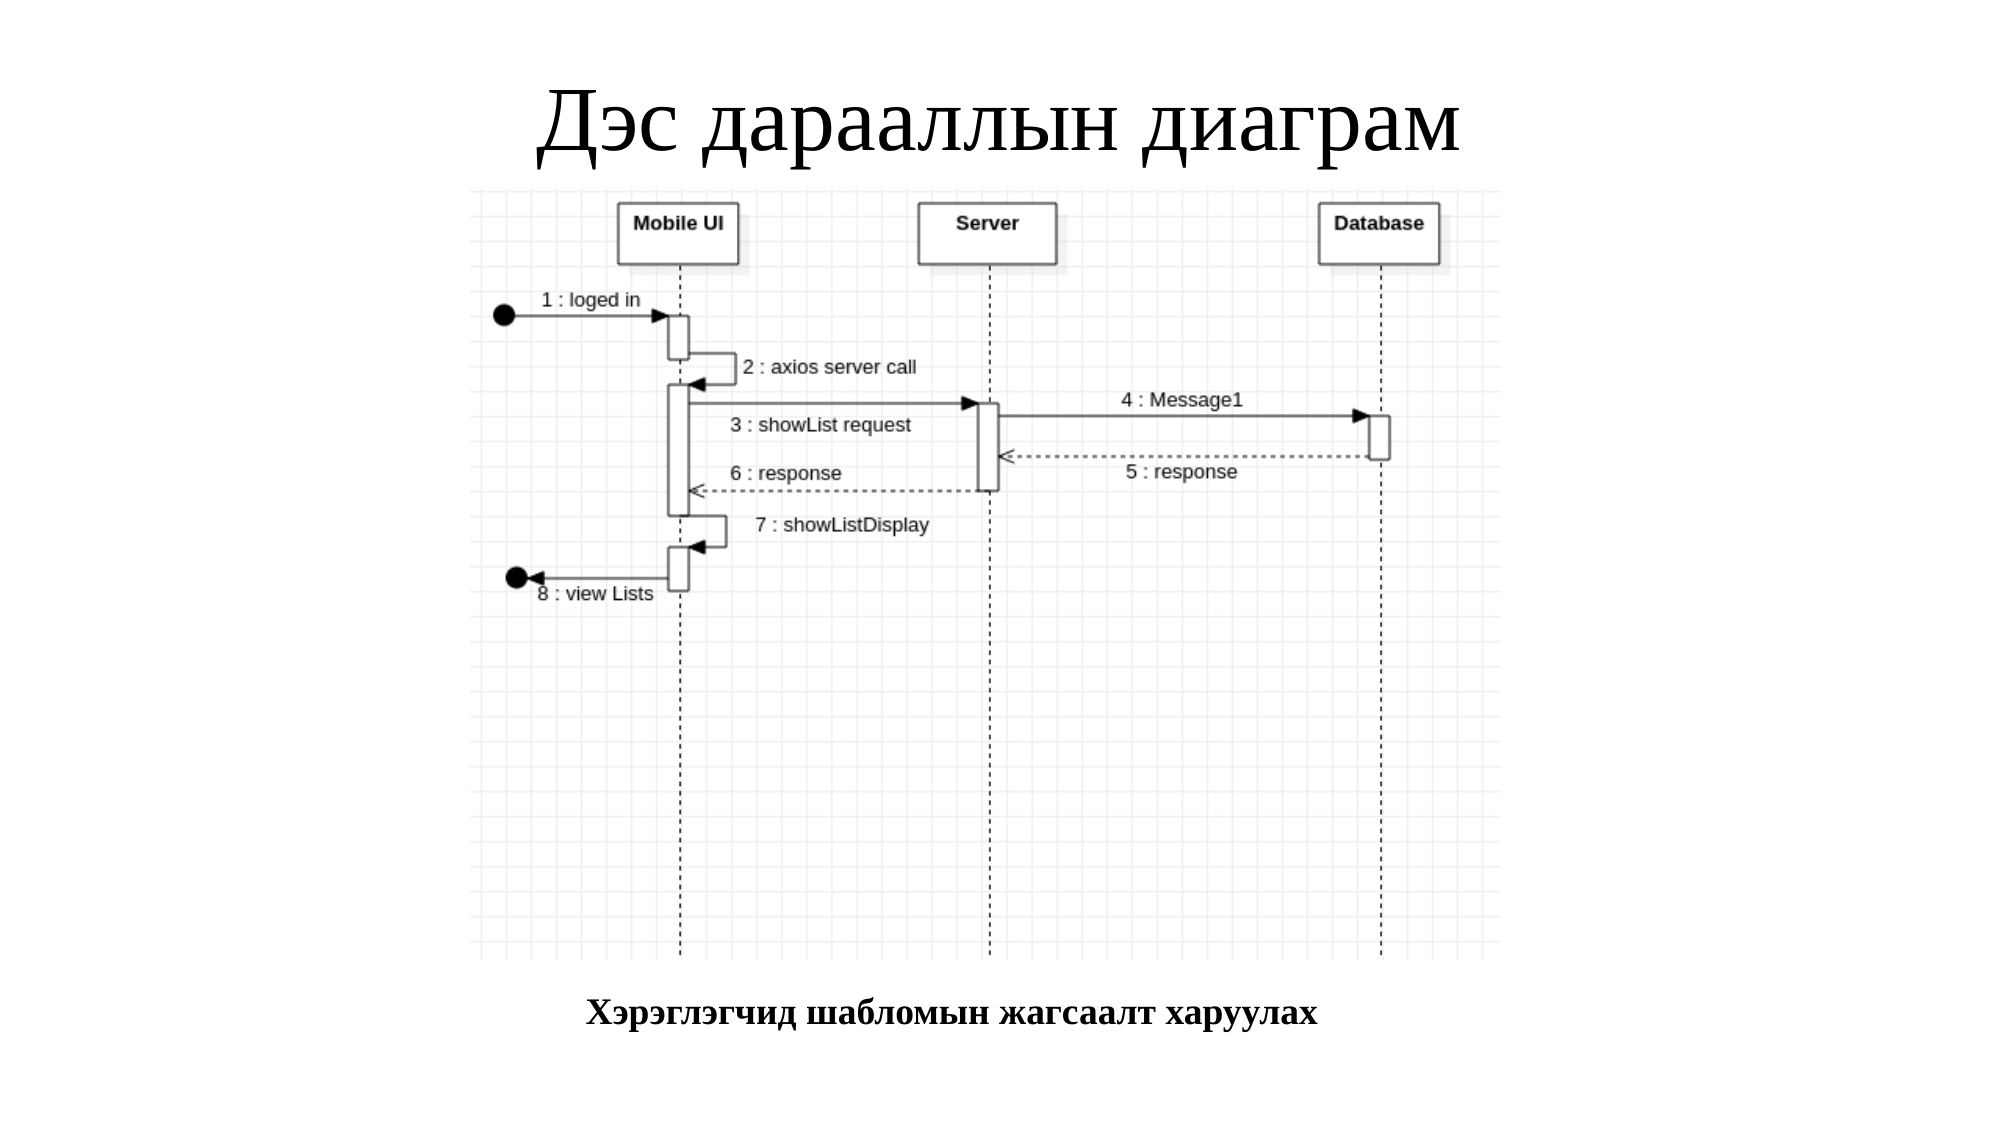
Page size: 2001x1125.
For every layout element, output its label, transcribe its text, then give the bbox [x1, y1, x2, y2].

picture [470, 188, 1501, 961]
text_box Хэрэглэгчид шабломын жагсаалт харуулах [570, 934, 1571, 1040]
text_box Дэс дарааллын диаграм [137, 59, 1863, 277]
